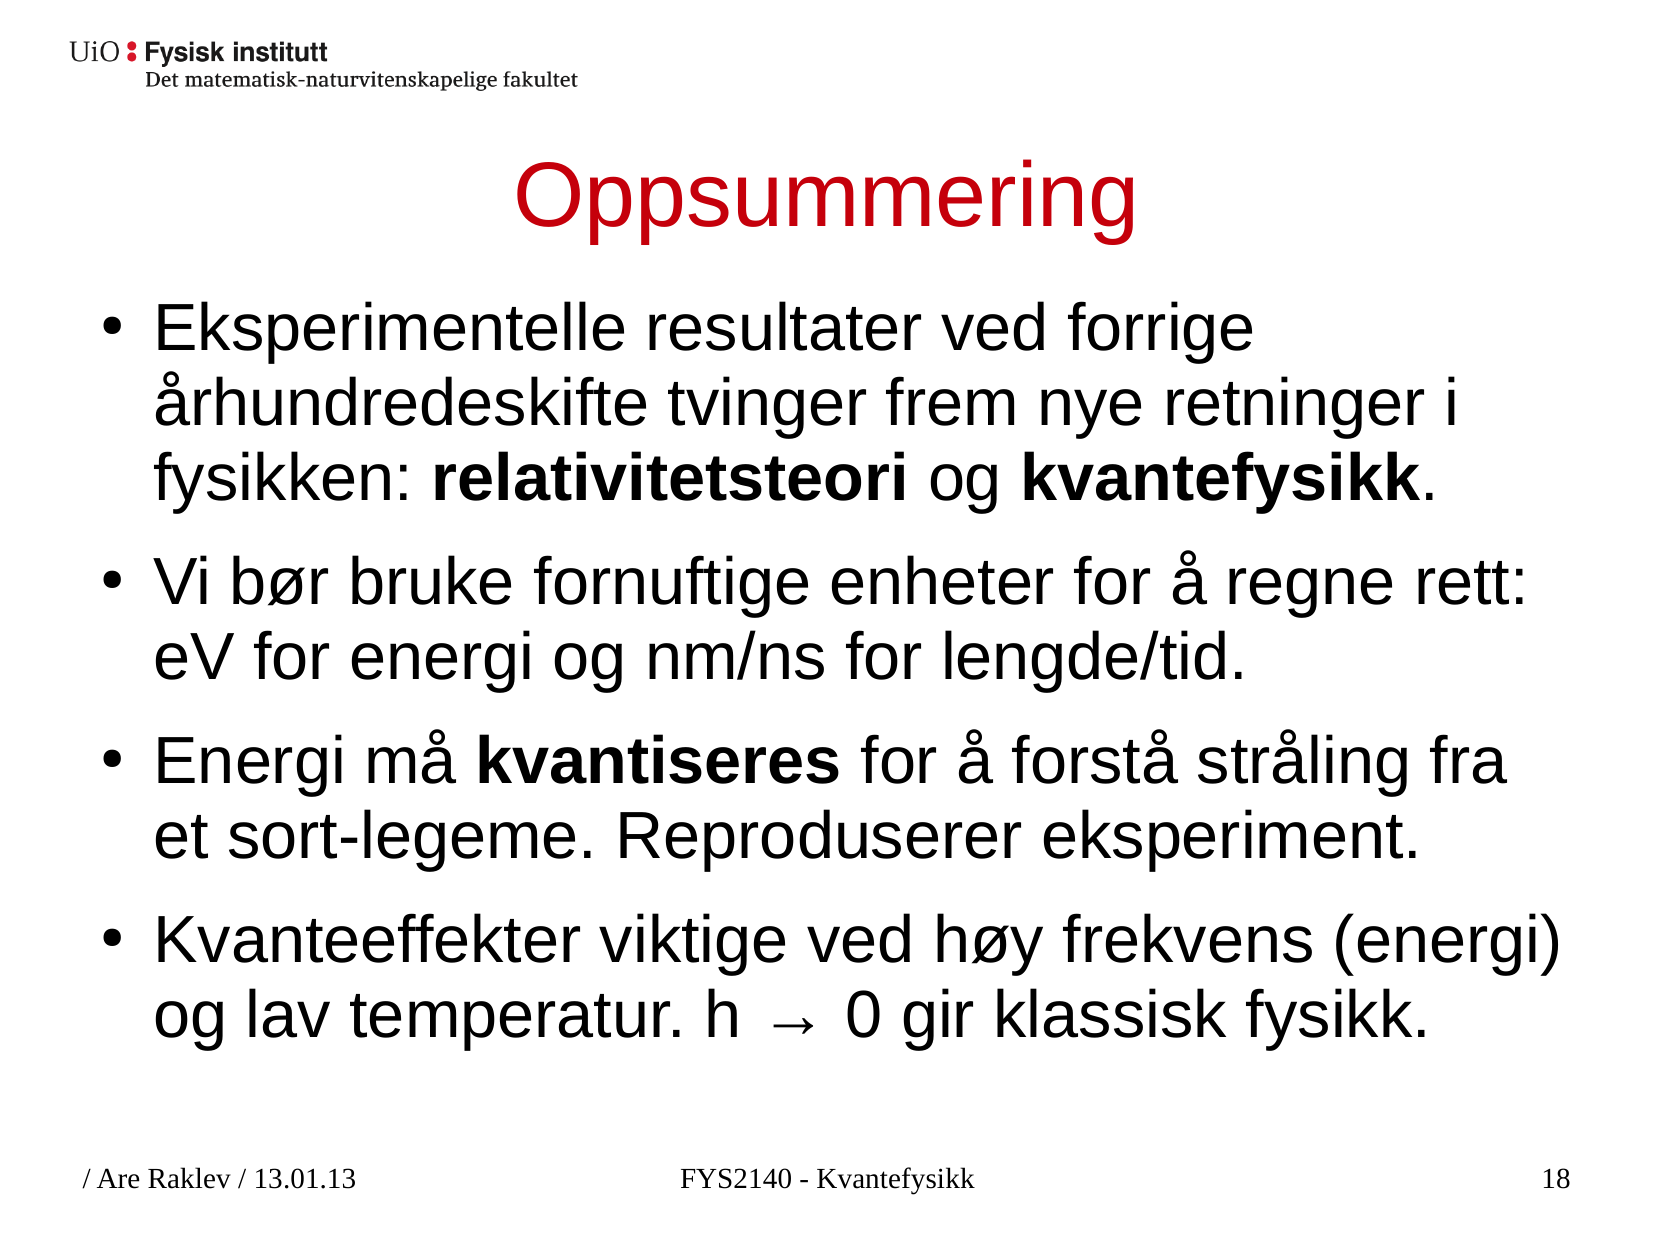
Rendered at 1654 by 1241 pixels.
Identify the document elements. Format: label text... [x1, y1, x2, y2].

picture [68, 37, 581, 93]
list Eksperimentelle resultater ved forrige århundredeskifte tvinger frem nye retninger i fysikken: relativitetsteori og kvantefysikk. Vi bør bruke fornuftige enheter for å regne rett: eV for energi og nm/ns for lengde/tid. Energi må kvantiseres for å forstå stråling fra et sort-legeme. Reproduserer eksperiment. Kvanteeffekter viktige ved høy frekvens (energi) og lav temperatur. h → 0 gir klassisk fysikk. [82, 290, 1571, 1094]
title Oppsummering [82, 90, 1571, 290]
